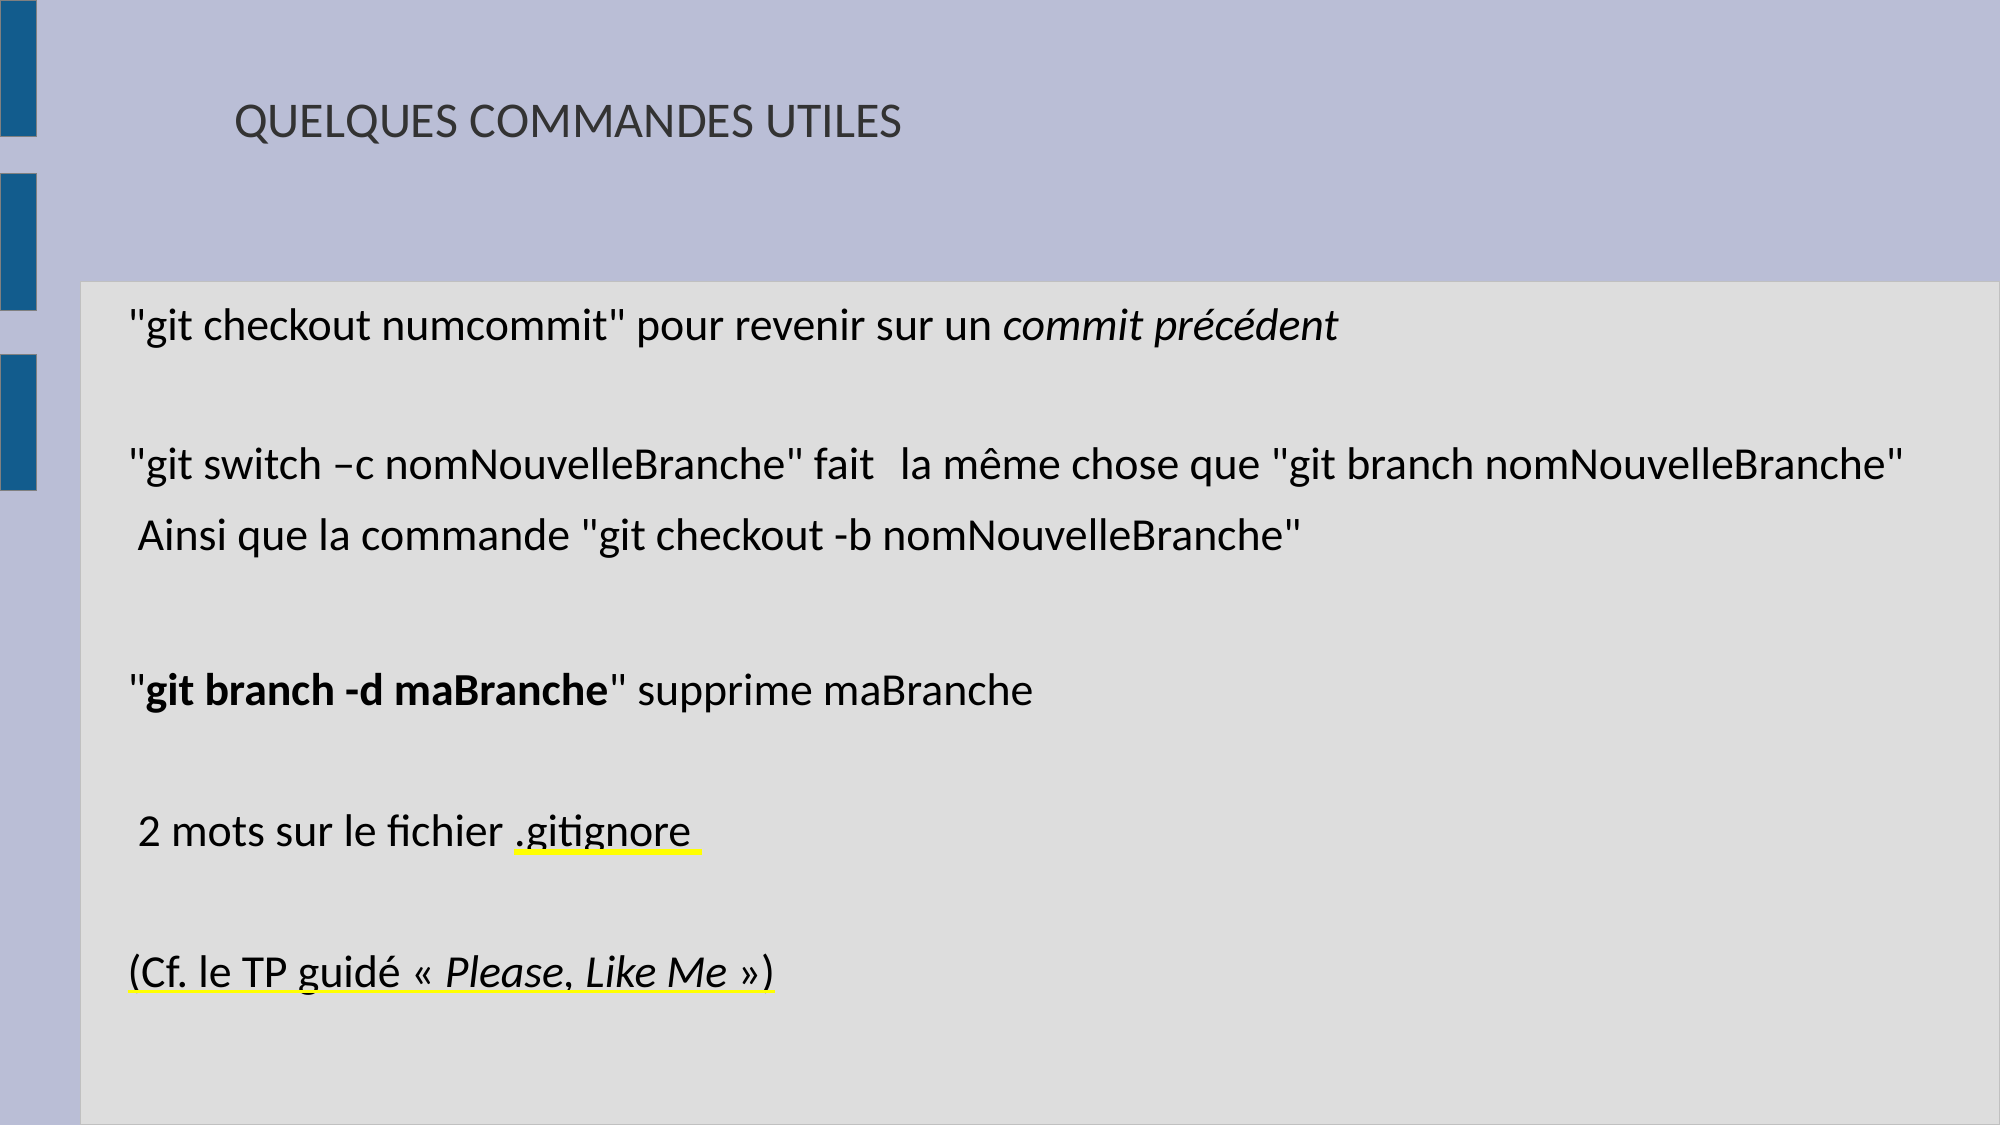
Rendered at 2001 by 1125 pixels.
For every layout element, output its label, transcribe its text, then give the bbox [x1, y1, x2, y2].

title QUELQUES COMMANDES UTILES [125, 85, 1010, 276]
text_box "git checkout numcommit" pour revenir sur un commit précédent "git switch –c nomNouvelleBranche" fait la même chose que "git branch nomNouvelleBranche" Ainsi que la commande "git checkout -b nomNouvelleBranche" "git branch -d maBranche" supprime maBranche 2 mots sur le fichier .gitignore (Cf. le TP guidé « Please, Like Me ») [125, 292, 1907, 997]
